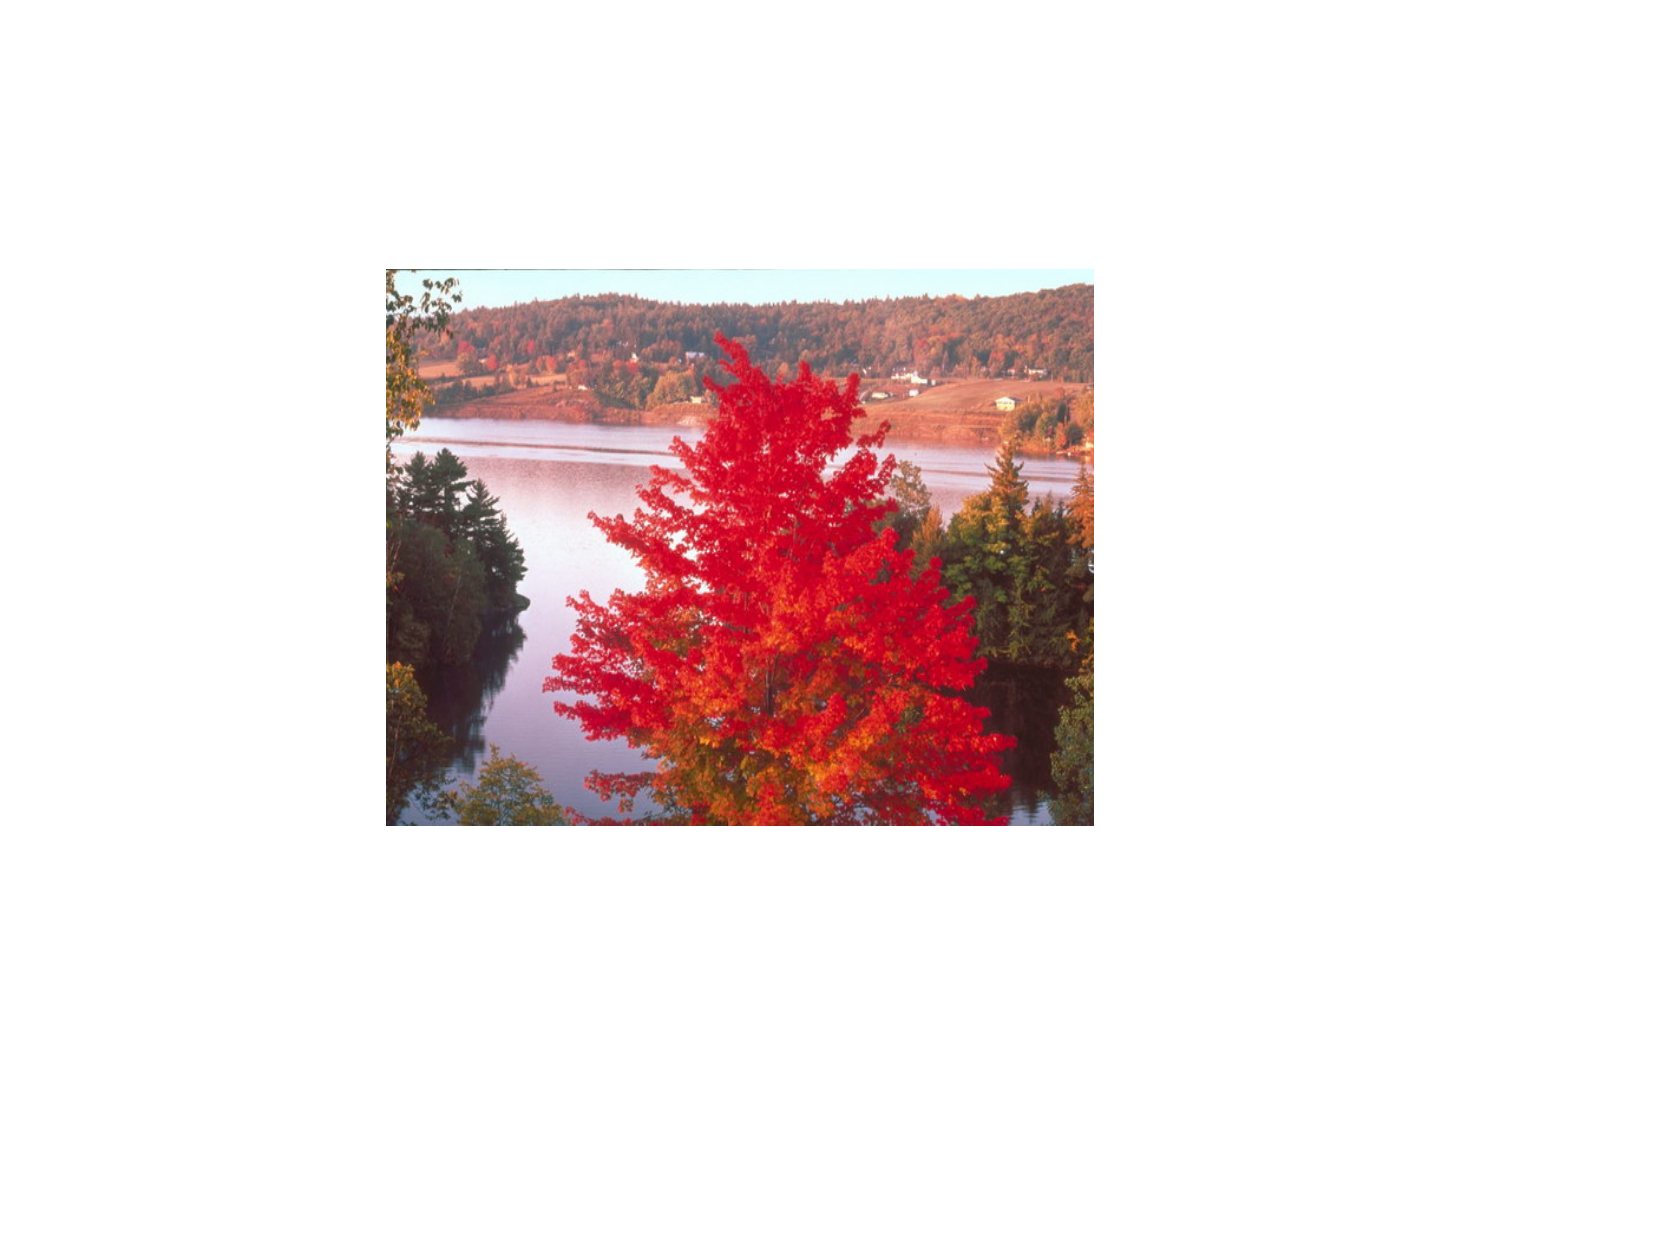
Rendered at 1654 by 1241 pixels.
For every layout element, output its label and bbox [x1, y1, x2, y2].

picture [386, 269, 1094, 826]
